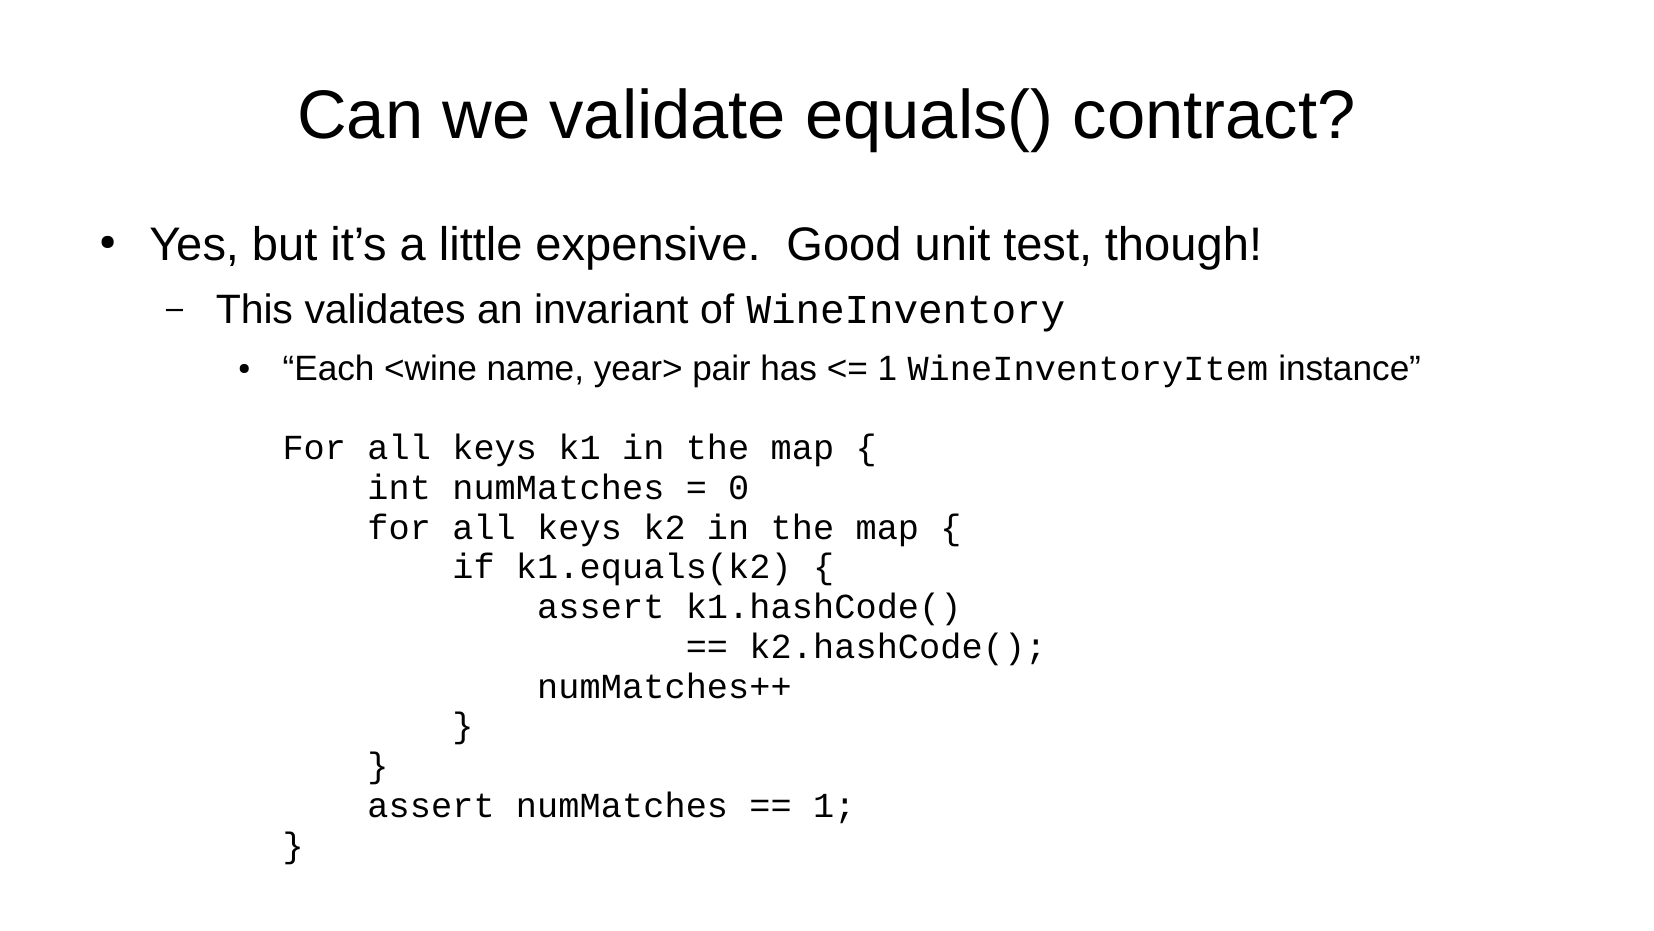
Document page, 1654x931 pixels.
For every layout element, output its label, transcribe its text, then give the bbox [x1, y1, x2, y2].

list Yes, but it’s a little expensive. Good unit test, though! This validates an invariant of WineInventory “Each <wine name, year> pair has <= 1 WineInventoryItem instance” For all keys k1 in the map { int numMatches = 0 for all keys k2 in the map { if k1.equals(k2) { assert k1.hashCode() == k2.hashCode(); numMatches++ } } assert numMatches == 1; } [82, 217, 1571, 916]
title Can we validate equals() contract? [82, 37, 1571, 193]
